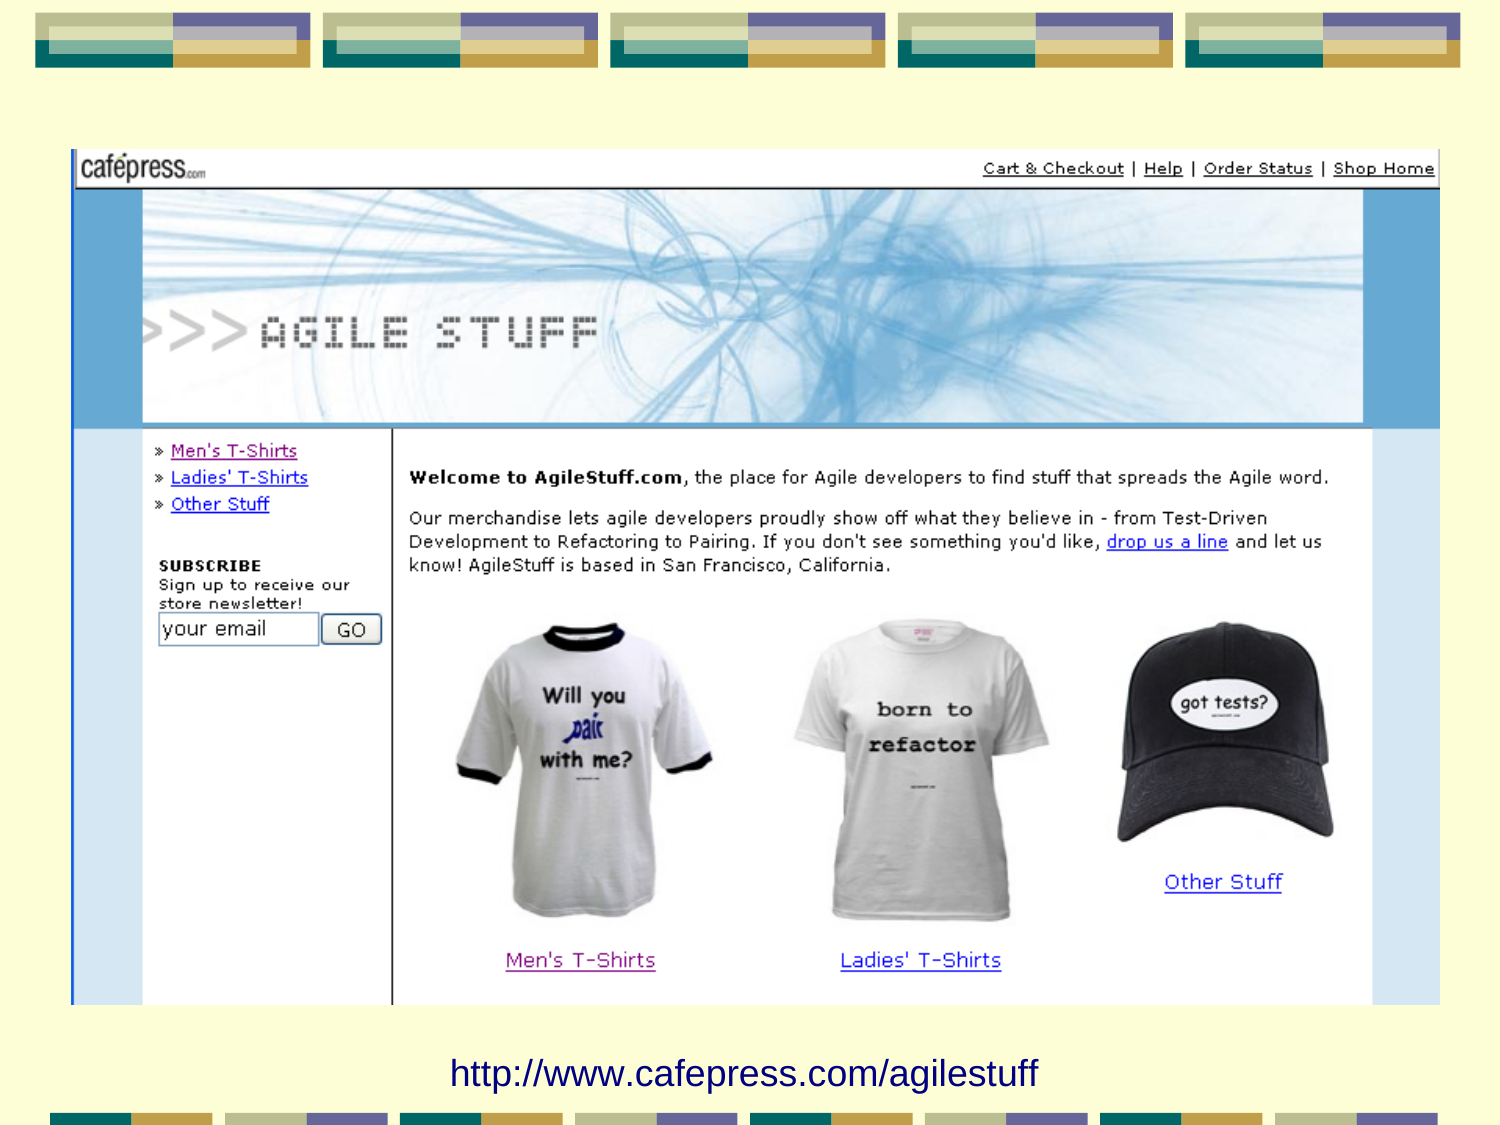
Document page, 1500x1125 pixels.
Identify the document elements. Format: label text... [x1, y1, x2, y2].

picture [71, 149, 1440, 1005]
text_box http://www.cafepress.com/agilestuff [351, 1049, 1138, 1106]
